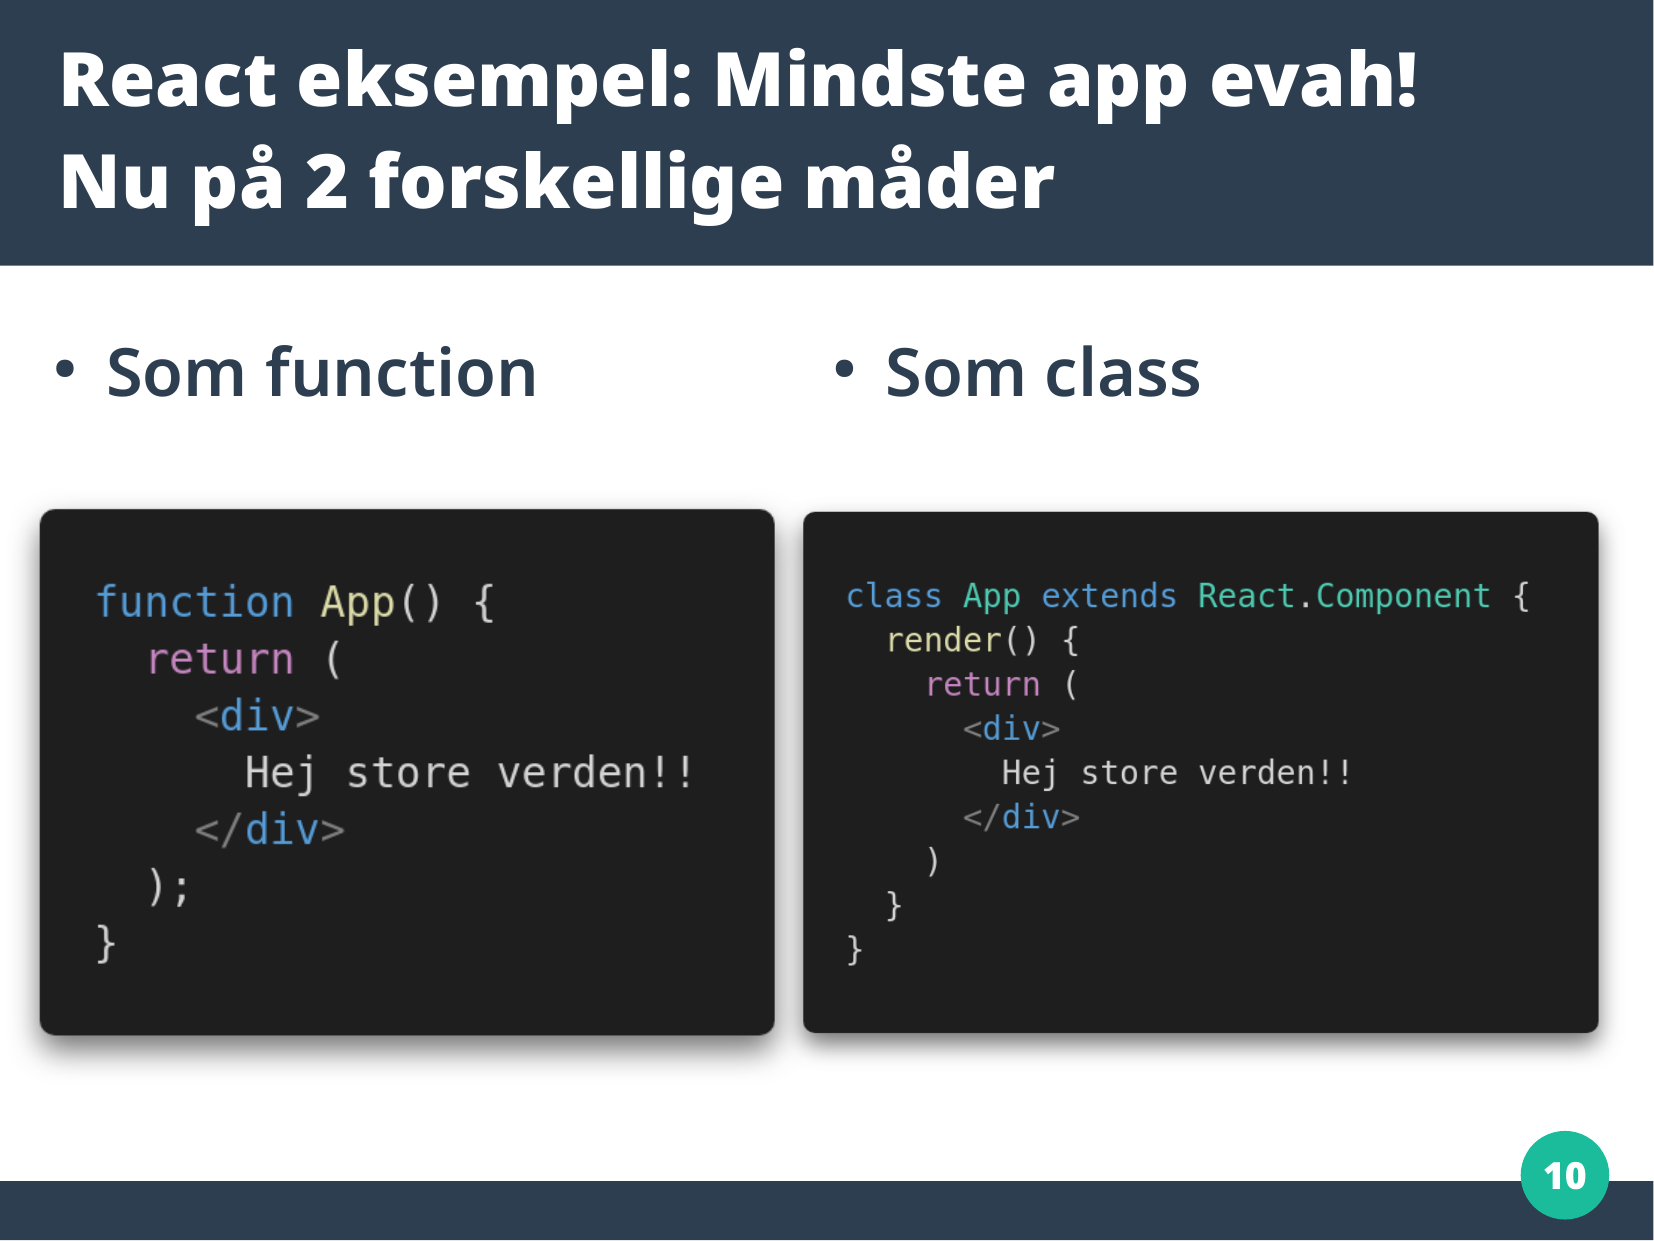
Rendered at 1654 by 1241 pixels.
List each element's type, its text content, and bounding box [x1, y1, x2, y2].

picture [0, 460, 1654, 1123]
title React eksempel: Mindste app evah! Nu på 2 forskellige måder [59, 49, 1595, 207]
list Som class [815, 324, 1595, 461]
list Som function [35, 324, 815, 461]
